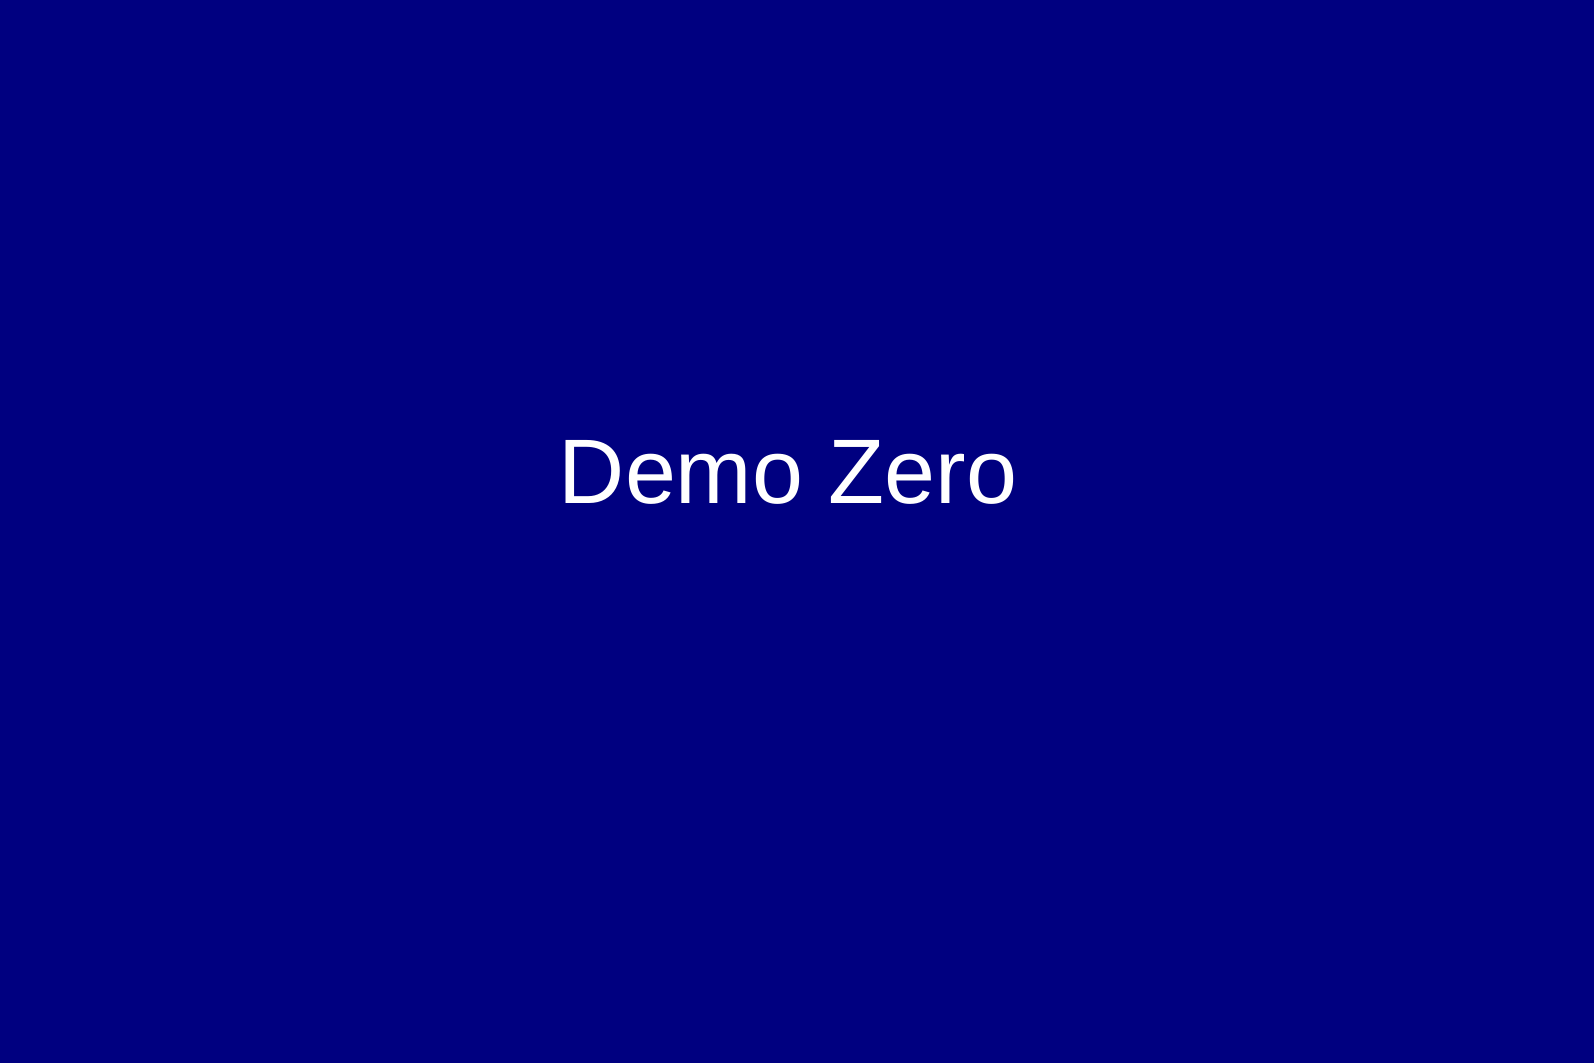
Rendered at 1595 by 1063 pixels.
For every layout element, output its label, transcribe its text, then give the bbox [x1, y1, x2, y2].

title Demo Zero [70, 383, 1506, 561]
